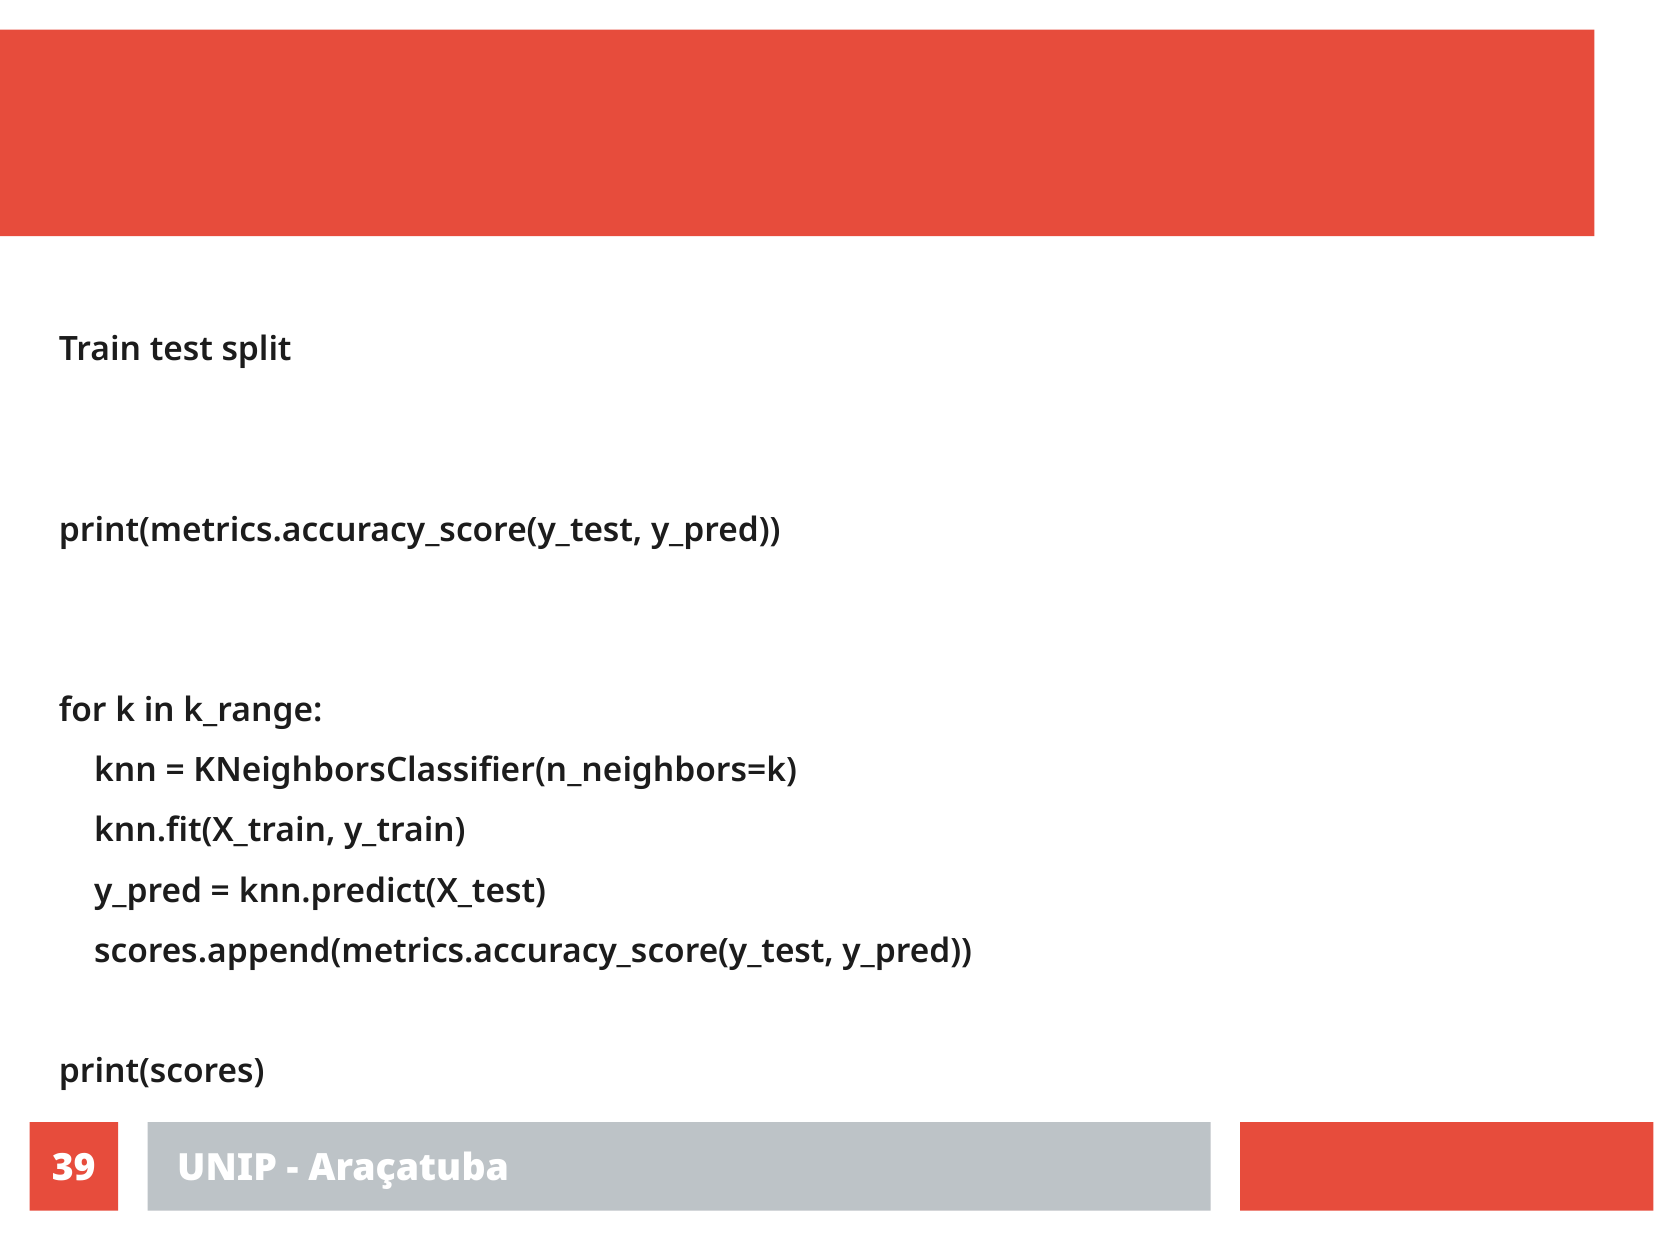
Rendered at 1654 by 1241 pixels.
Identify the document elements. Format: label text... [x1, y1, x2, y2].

list Train test split print(metrics.accuracy_score(y_test, y_pred)) for k in k_range: knn = KNeighborsClassifier(n_neighbors=k) knn.fit(X_train, y_train) y_pred = knn.predict(X_test) scores.append(metrics.accuracy_score(y_test, y_pred)) print(scores) [59, 324, 1565, 1093]
